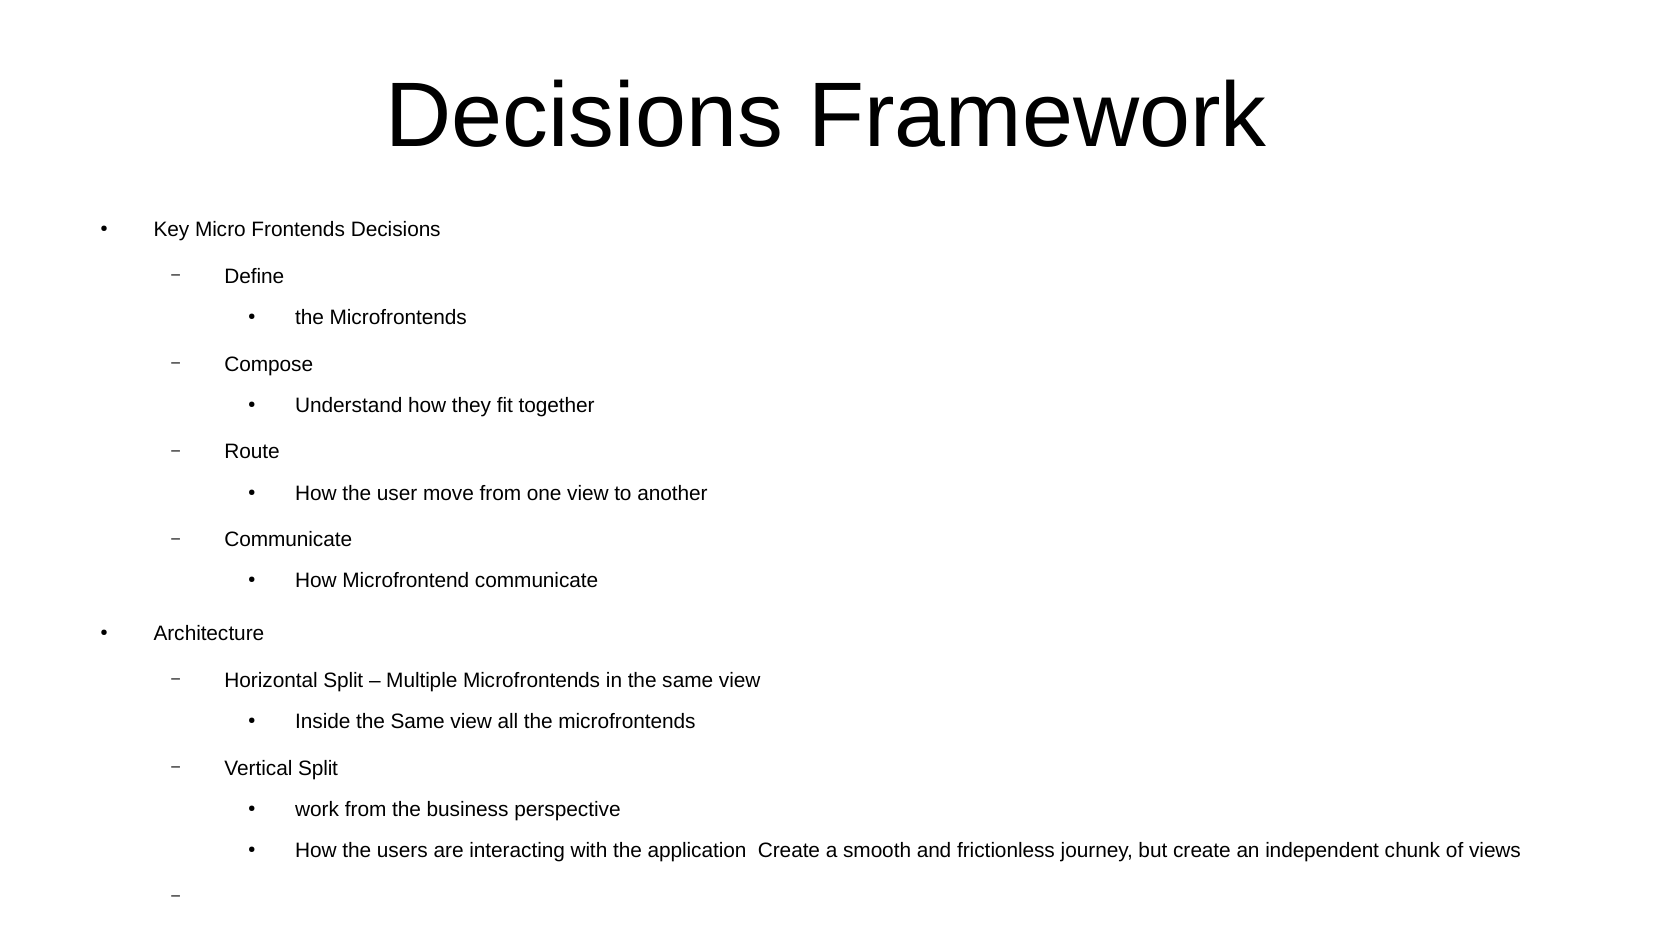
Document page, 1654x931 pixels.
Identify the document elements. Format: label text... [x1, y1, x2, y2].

title Decisions Framework [82, 37, 1571, 193]
list Key Micro Frontends Decisions Define the Microfrontends Compose Understand how they fit together Route How the user move from one view to another Communicate How Microfrontend communicate Architecture Horizontal Split – Multiple Microfrontends in the same view Inside the Same view all the microfrontends Vertical Split work from the business perspective How the users are interacting with the application Create a smooth and frictionless journey, but create an independent chunk of views [82, 217, 1621, 916]
